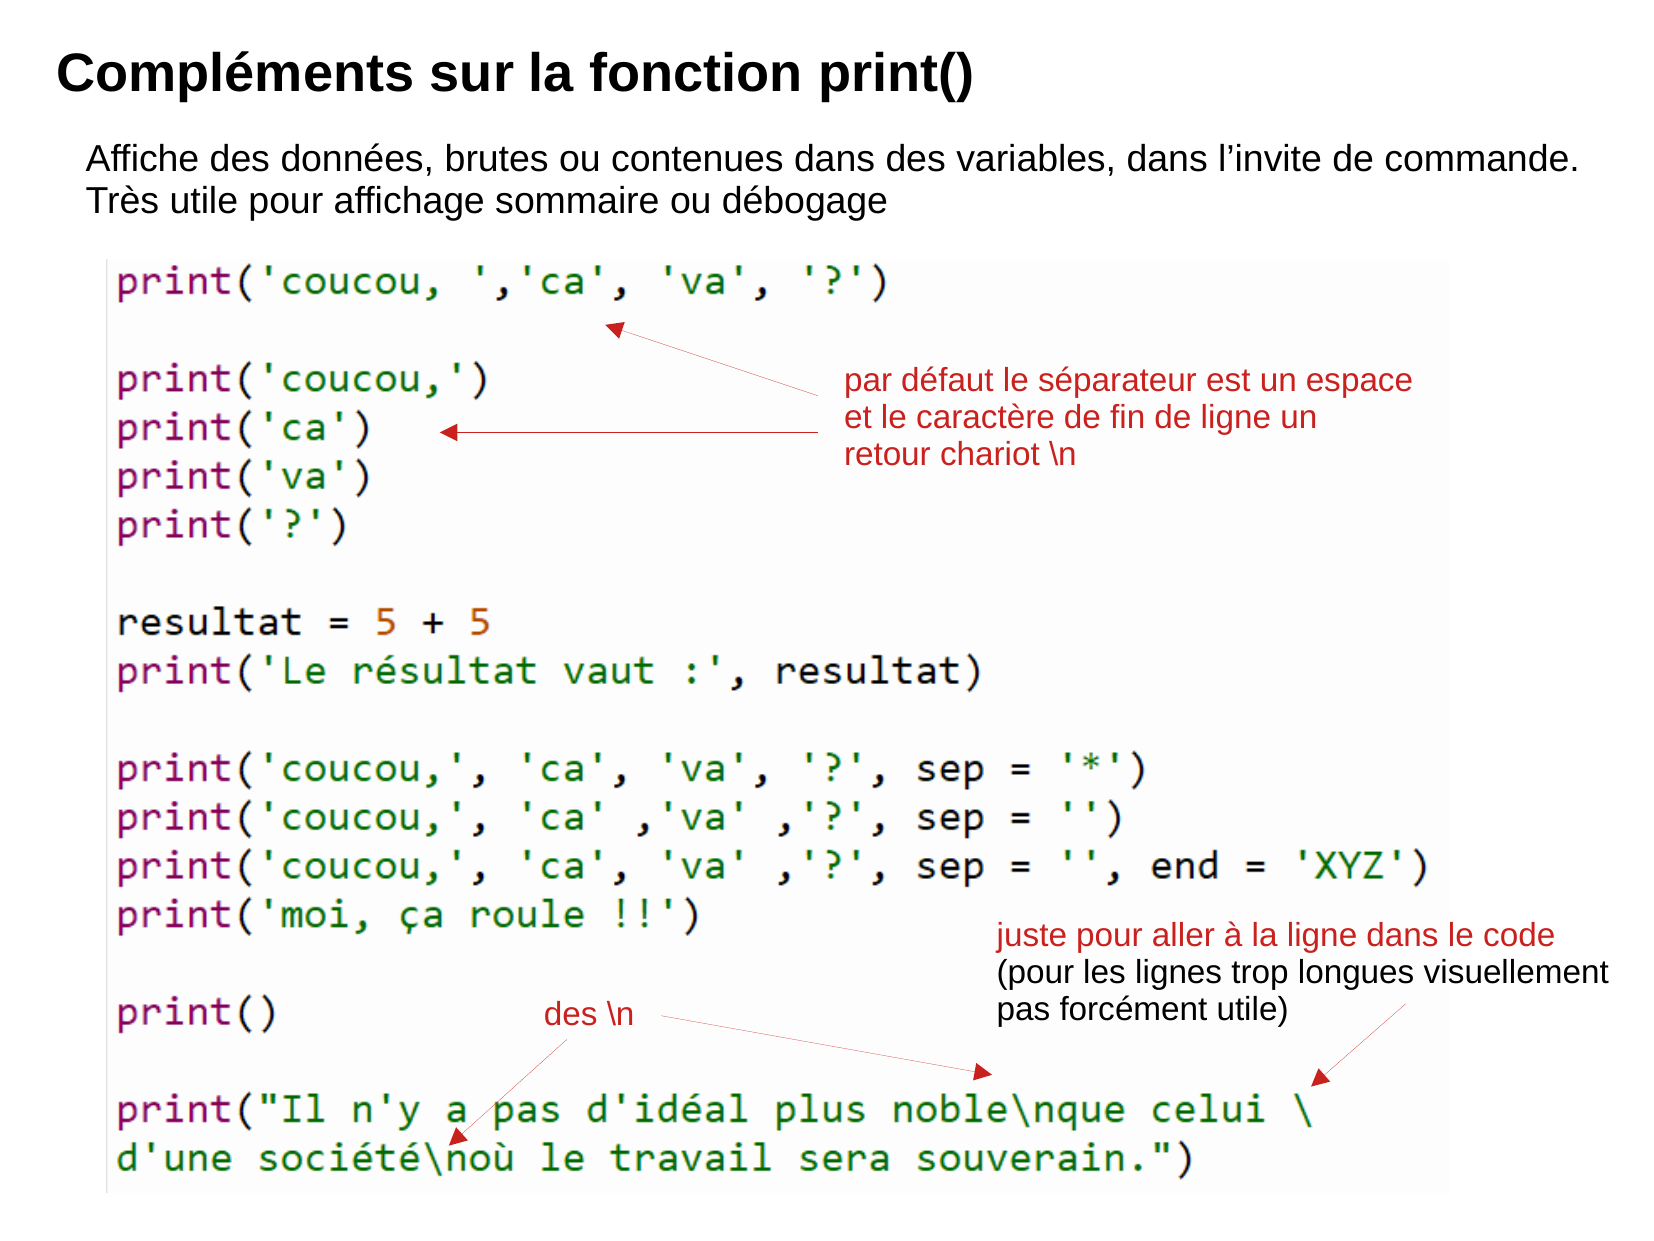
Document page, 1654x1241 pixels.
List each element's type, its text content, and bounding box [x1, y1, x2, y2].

picture [106, 259, 1449, 1193]
text_box juste pour aller à la ligne dans le code (pour les lignes trop longues visuellement pas forcément utile) [981, 909, 1636, 1036]
text_box des \n [529, 987, 650, 1040]
text_box Compléments sur la fonction print() [41, 35, 991, 111]
text_box Affiche des données, brutes ou contenues dans des variables, dans l’invite de commande. Très utile pour affichage sommaire ou débogage [70, 129, 1596, 229]
text_box par défaut le séparateur est un espace et le caractère de fin de ligne un retour chariot \n [829, 353, 1430, 480]
